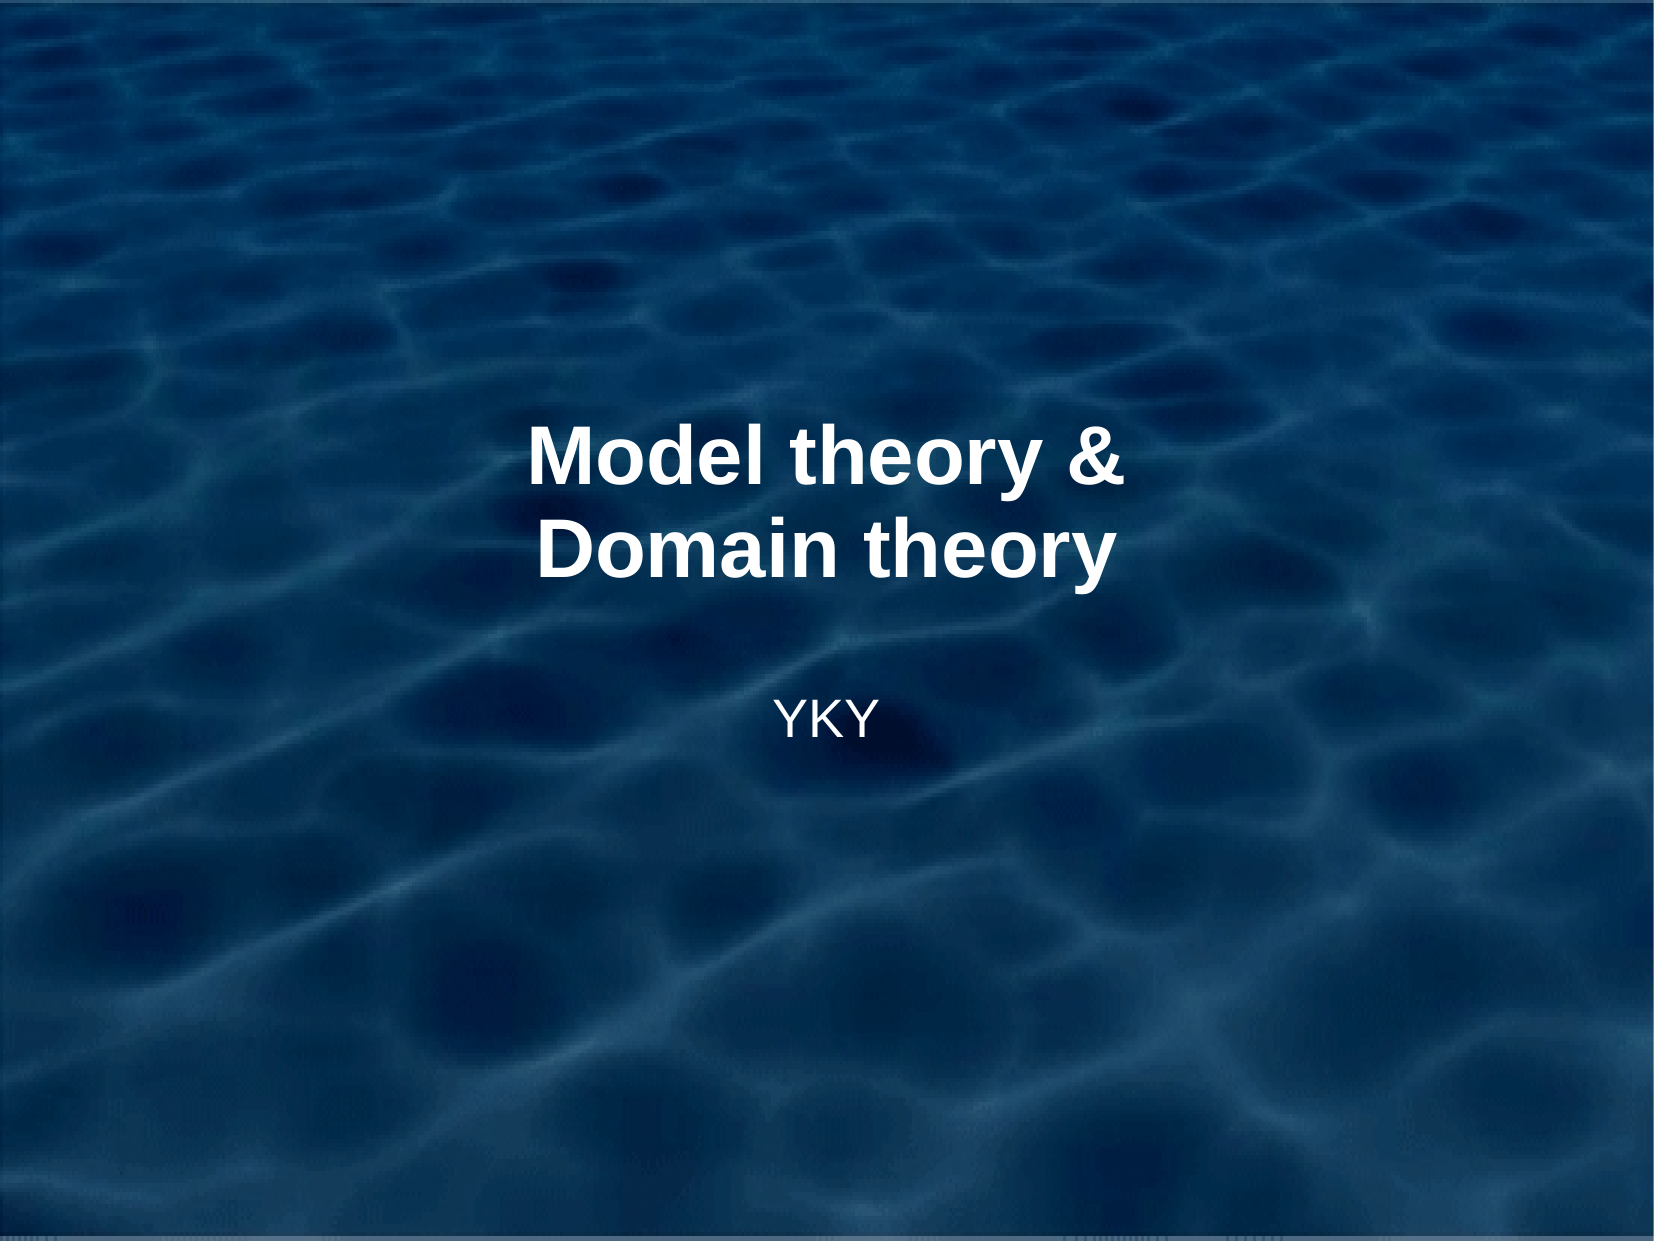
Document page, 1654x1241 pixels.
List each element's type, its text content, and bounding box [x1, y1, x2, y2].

picture [0, 0, 1654, 1241]
subtitle Model theory & Domain theory YKY [82, 49, 1571, 1109]
